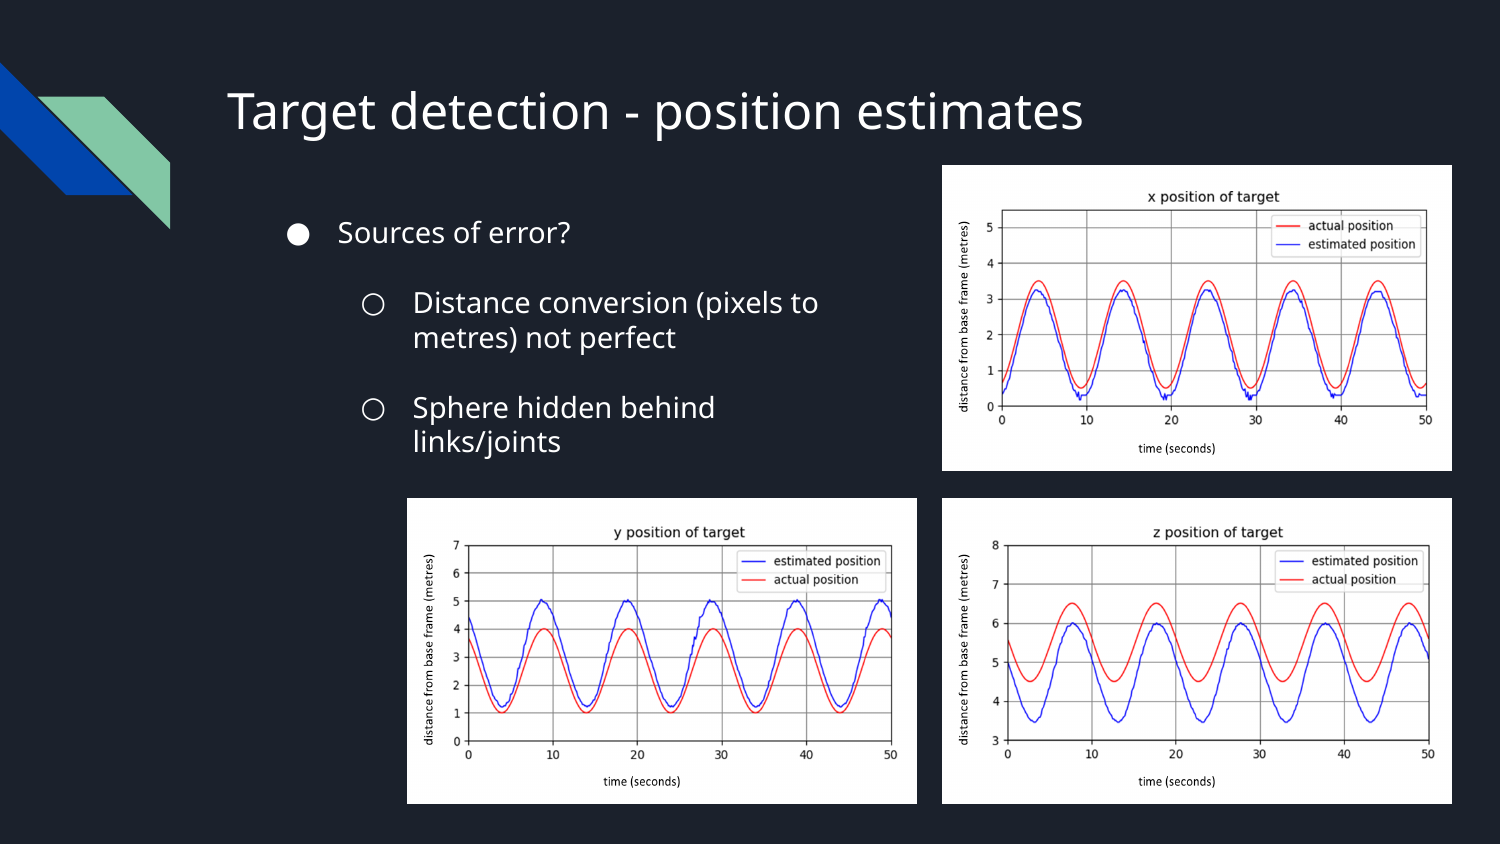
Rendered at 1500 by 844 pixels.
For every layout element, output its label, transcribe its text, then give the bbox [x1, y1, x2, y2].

picture [942, 498, 1452, 804]
title Target detection - position estimates [212, 64, 1368, 215]
picture [407, 498, 917, 804]
picture [942, 165, 1452, 471]
text_box Sources of error? Distance conversion (pixels to metres) not perfect Sphere hidden behind links/joints [247, 199, 873, 447]
